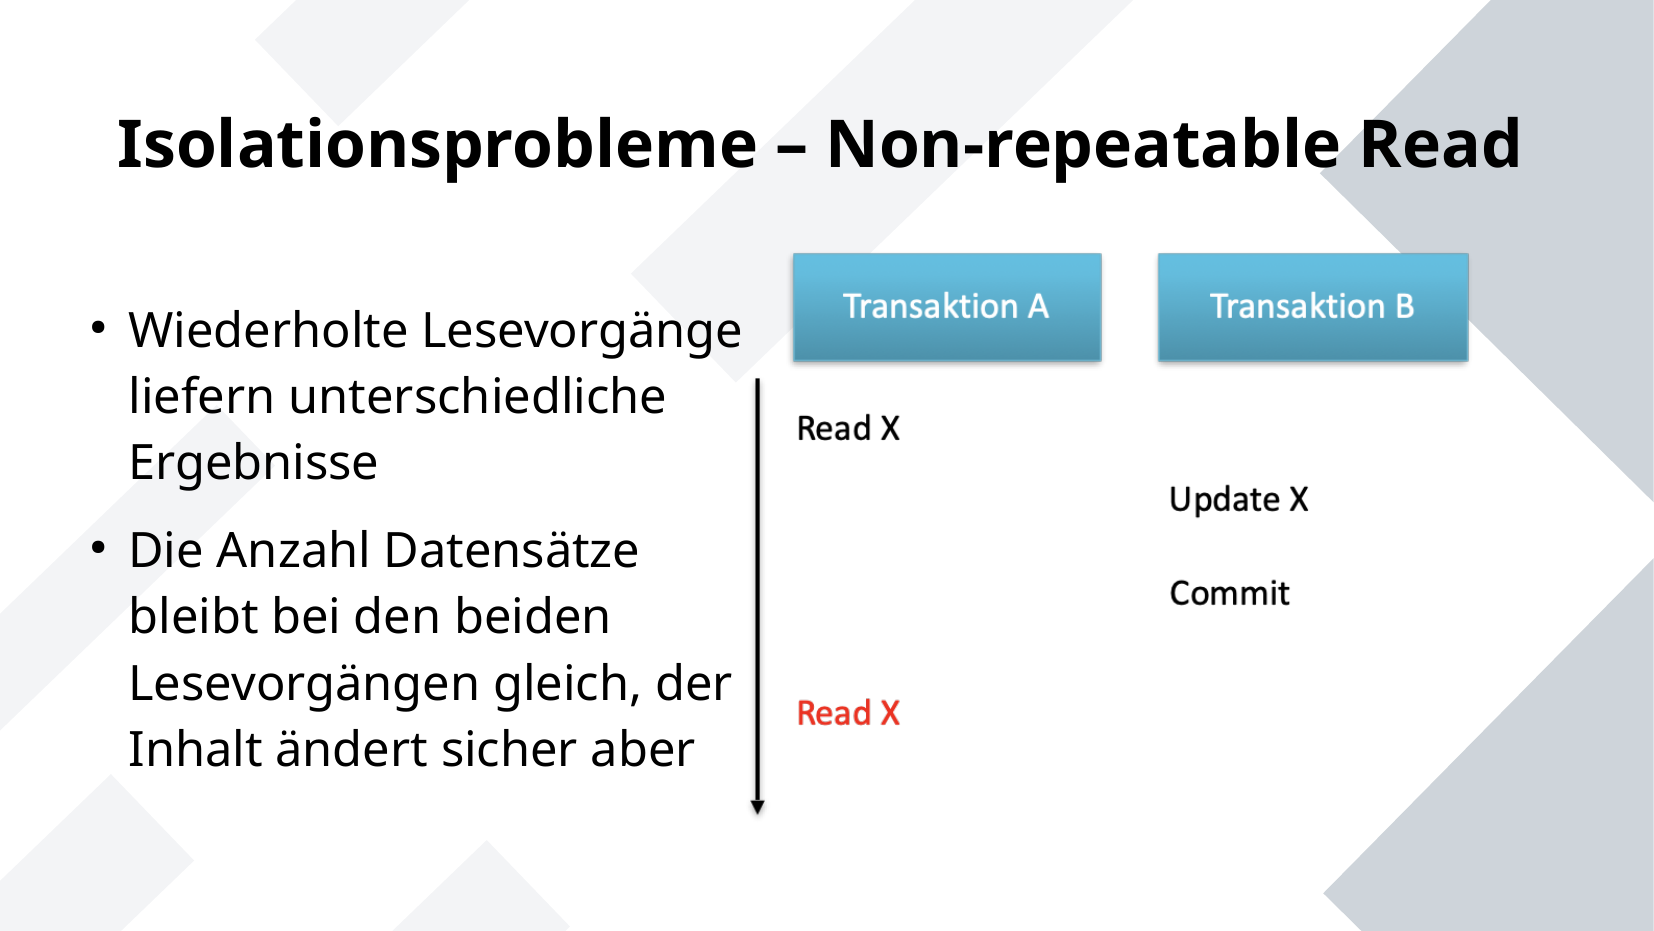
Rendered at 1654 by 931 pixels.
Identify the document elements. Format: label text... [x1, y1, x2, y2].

picture [743, 249, 1477, 827]
list Wiederholte Lesevorgänge liefern unterschiedliche Ergebnisse Die Anzahl Datensätze bleibt bei den beiden Lesevorgängen gleich, der Inhalt ändert sicher aber [76, 295, 768, 835]
title Isolationsprobleme – Non-repeatable Read [76, 76, 1565, 207]
